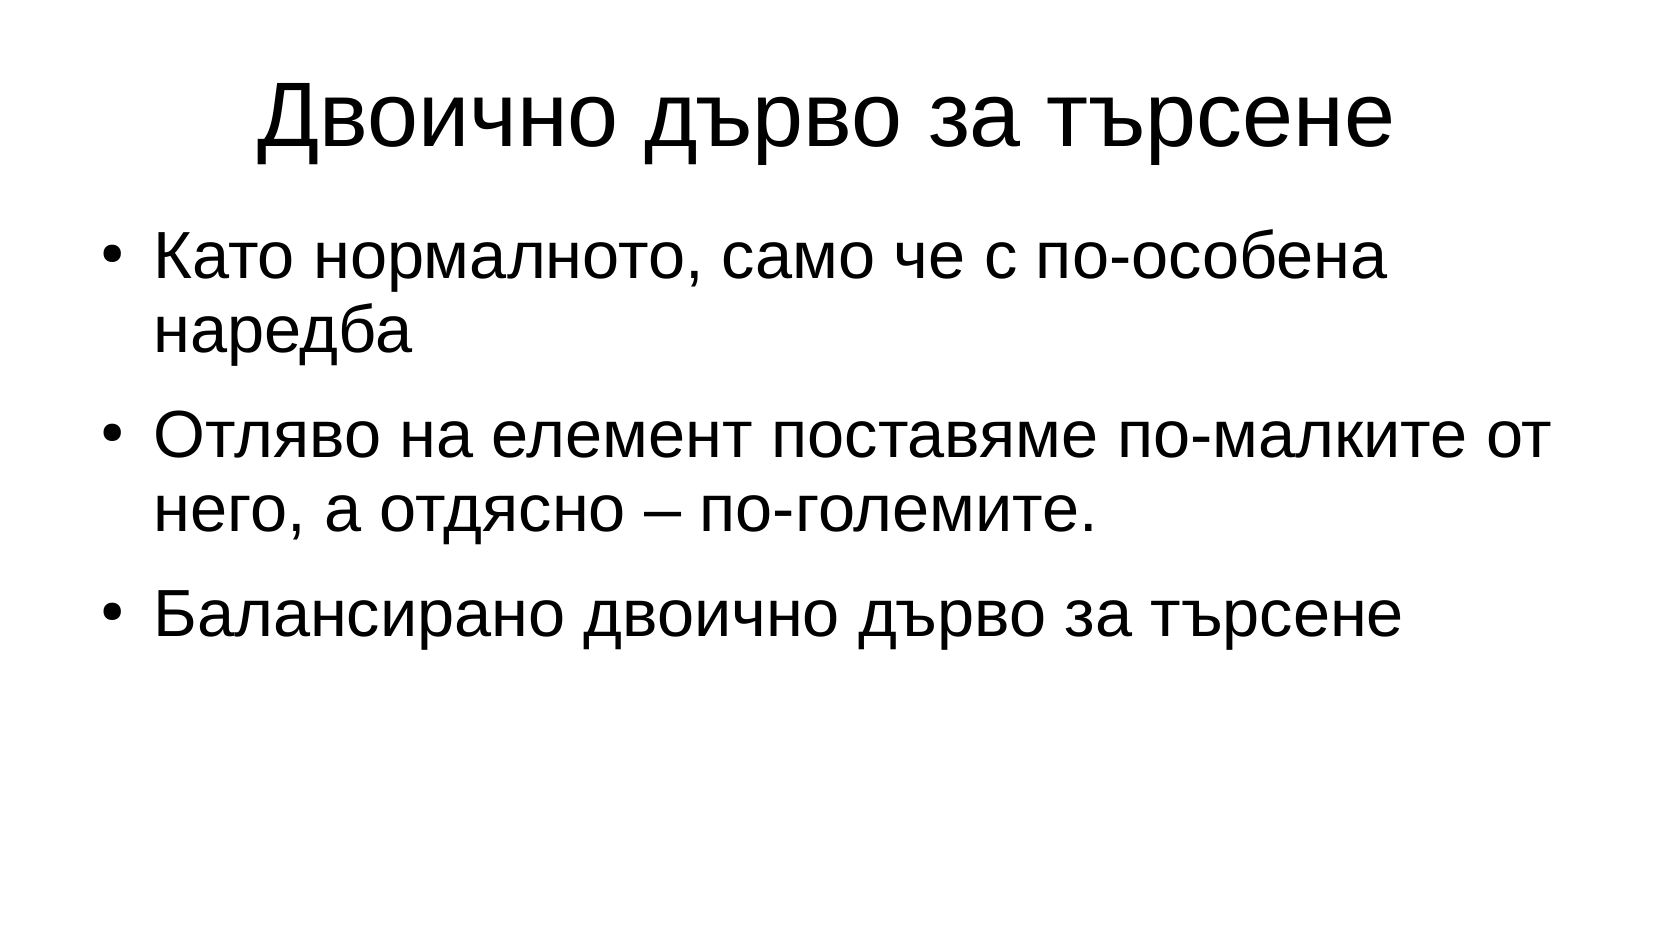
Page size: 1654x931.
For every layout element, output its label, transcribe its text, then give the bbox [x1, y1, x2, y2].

list Като нормалното, само че с по-особена наредба Отляво на елемент поставяме по-малките от него, а отдясно – по-големите. Балансирано двоично дърво за търсене [82, 217, 1571, 758]
title Двоично дърво за търсене [82, 37, 1571, 193]
